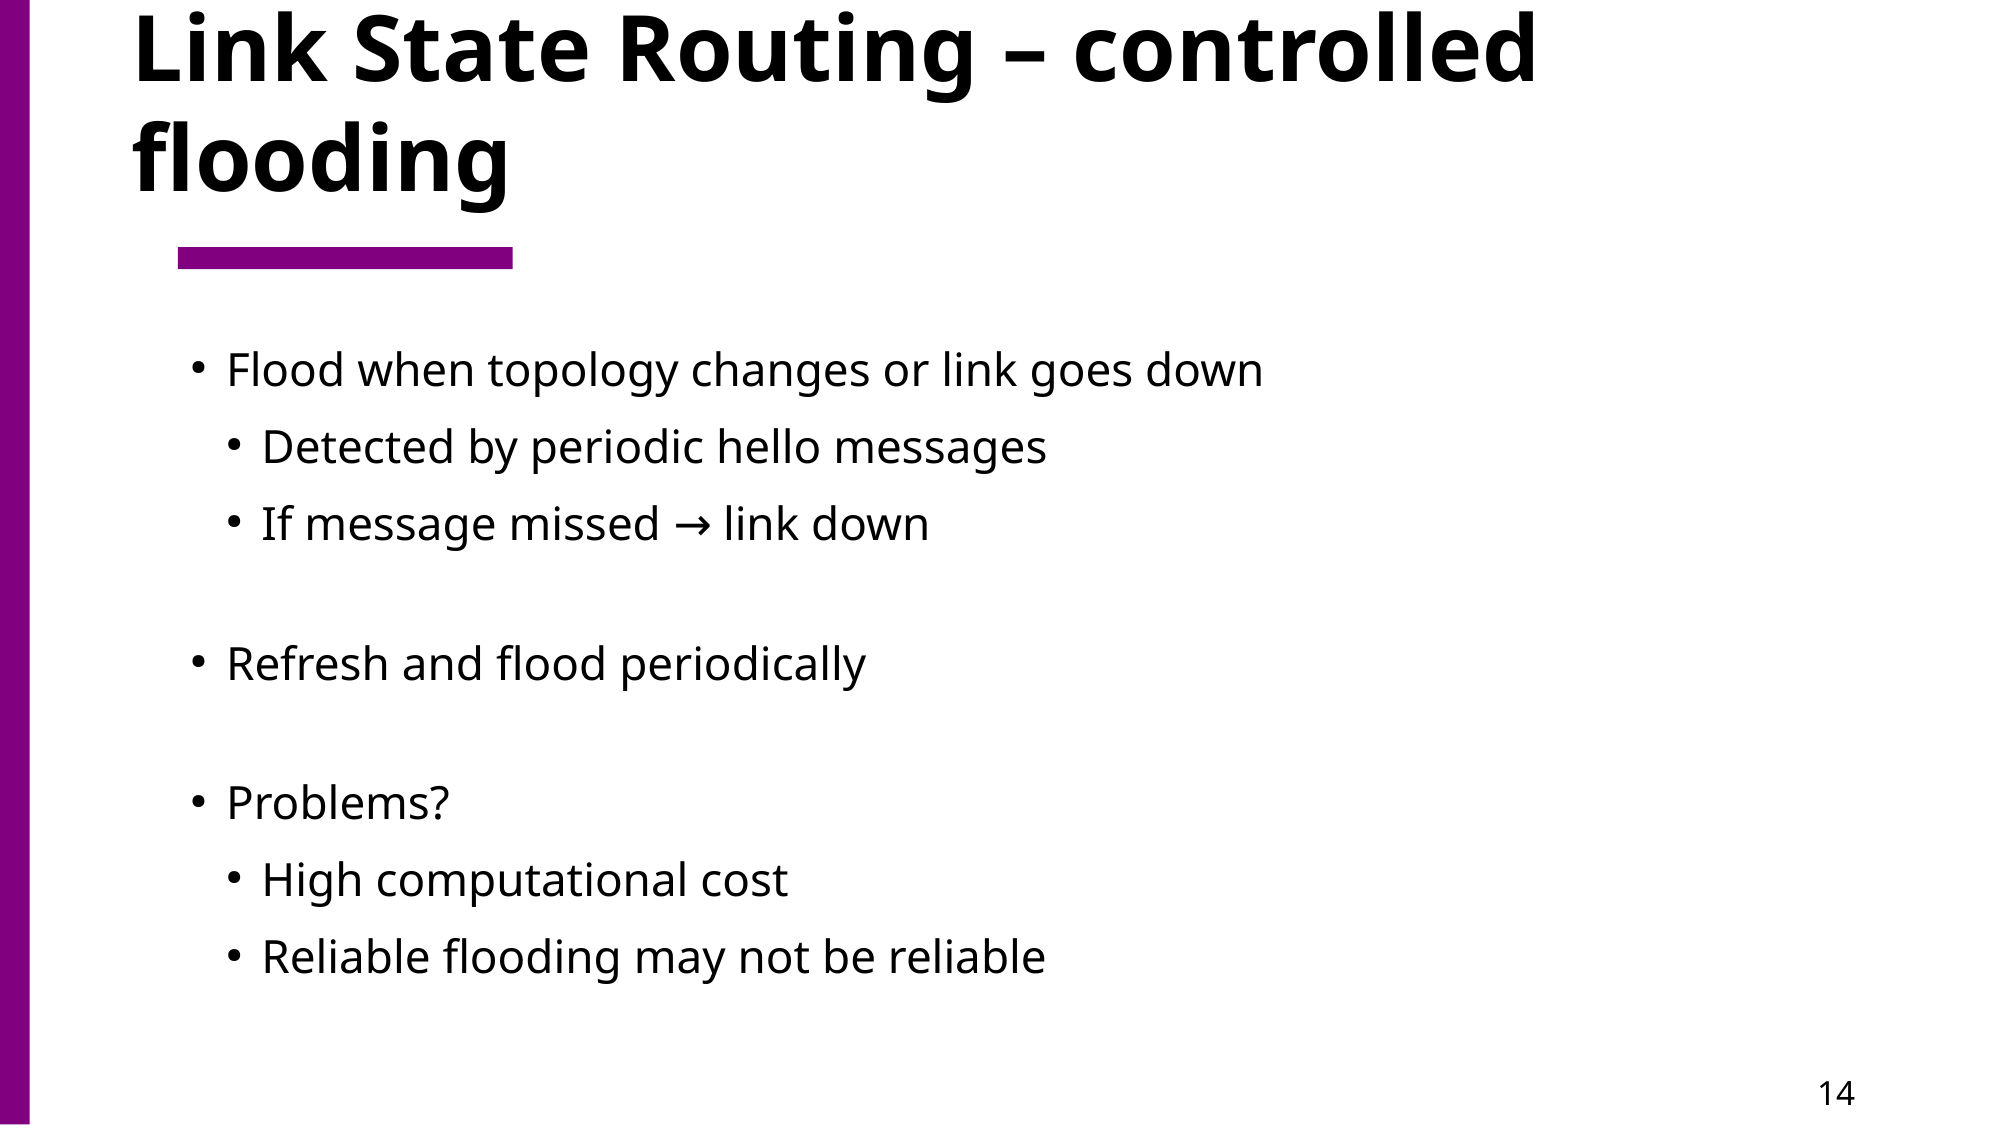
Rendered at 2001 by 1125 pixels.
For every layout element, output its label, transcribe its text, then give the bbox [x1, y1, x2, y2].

text_box Flood when topology changes or link goes down Detected by periodic hello messages If message missed → link down Refresh and flood periodically Problems? High computational cost Reliable flooding may not be reliable [100, 330, 2000, 990]
title Link State Routing – controlled flooding [116, 34, 1817, 165]
